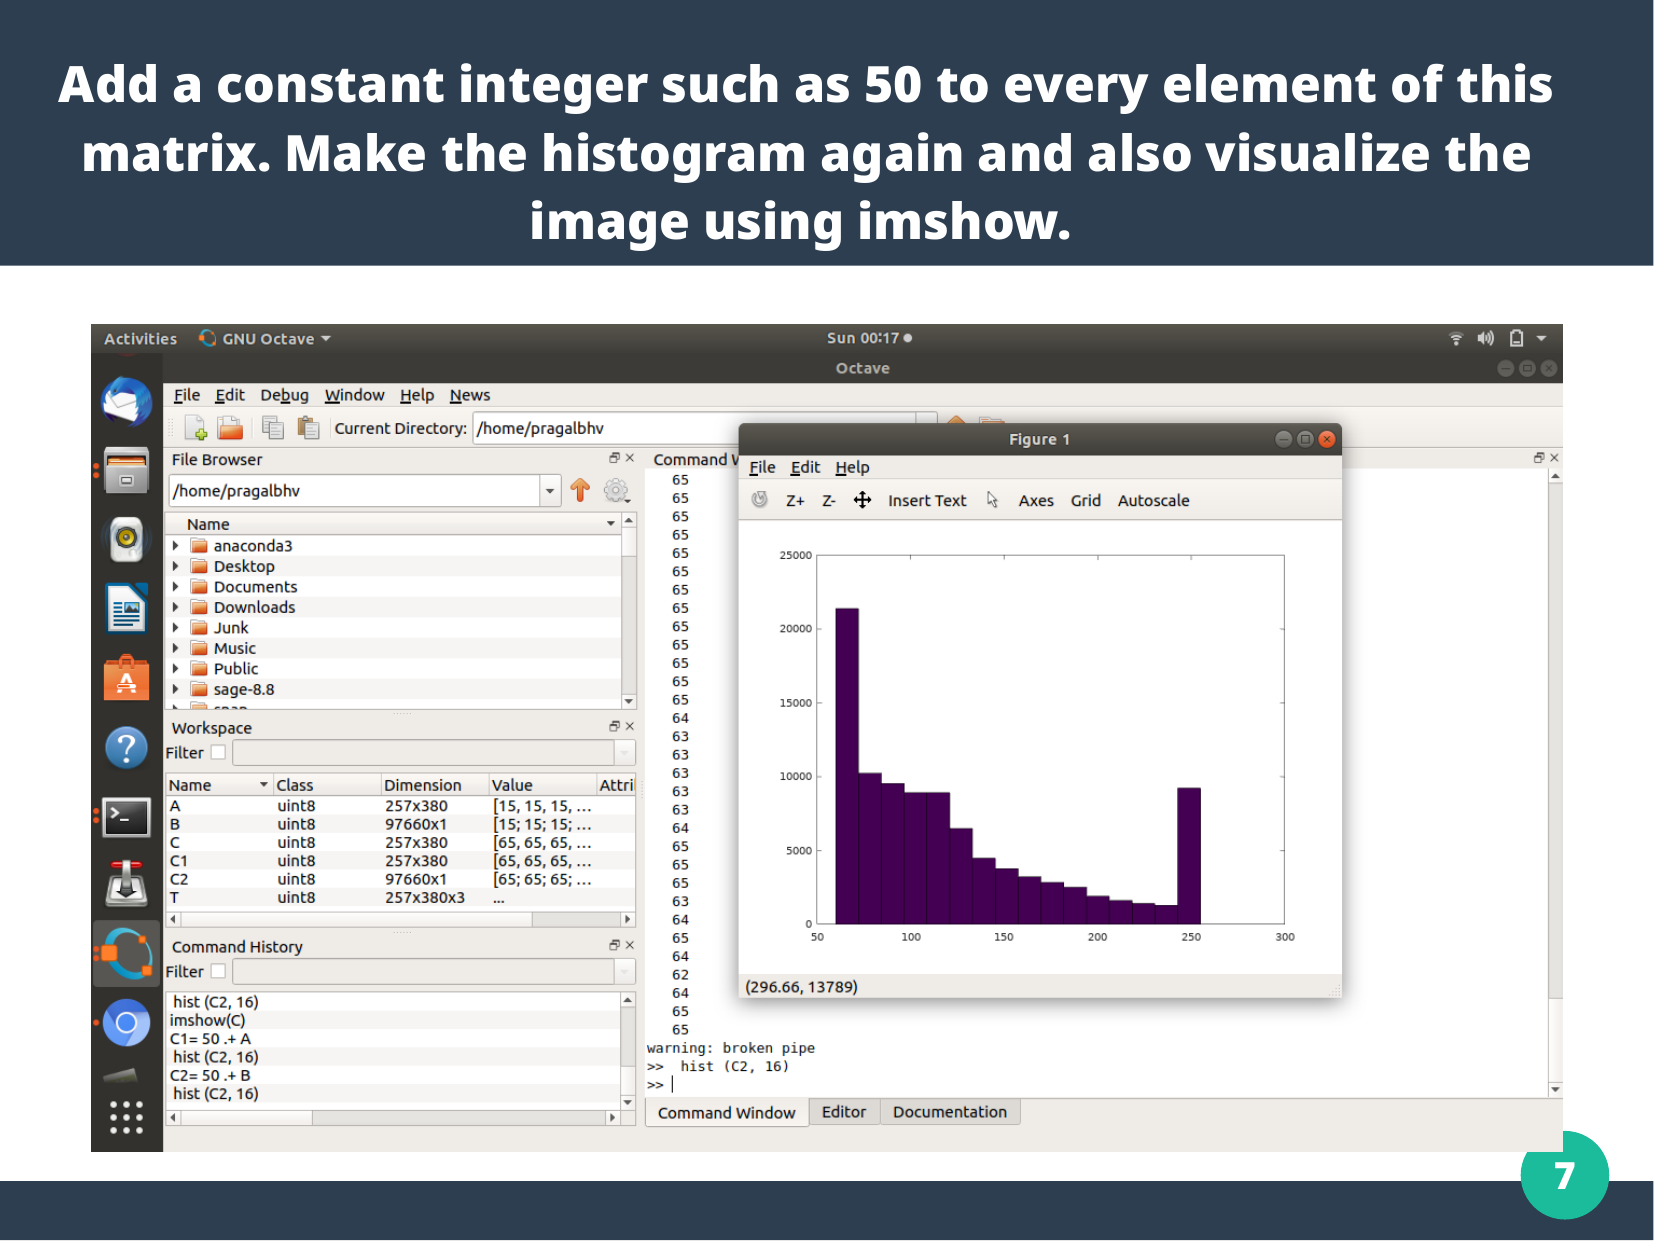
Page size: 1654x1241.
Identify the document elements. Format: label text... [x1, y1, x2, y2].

picture [91, 324, 1563, 1152]
title Add a constant integer such as 50 to every element of this matrix. Make the histogram again and also visualize the image using imshow. [59, 49, 1595, 207]
